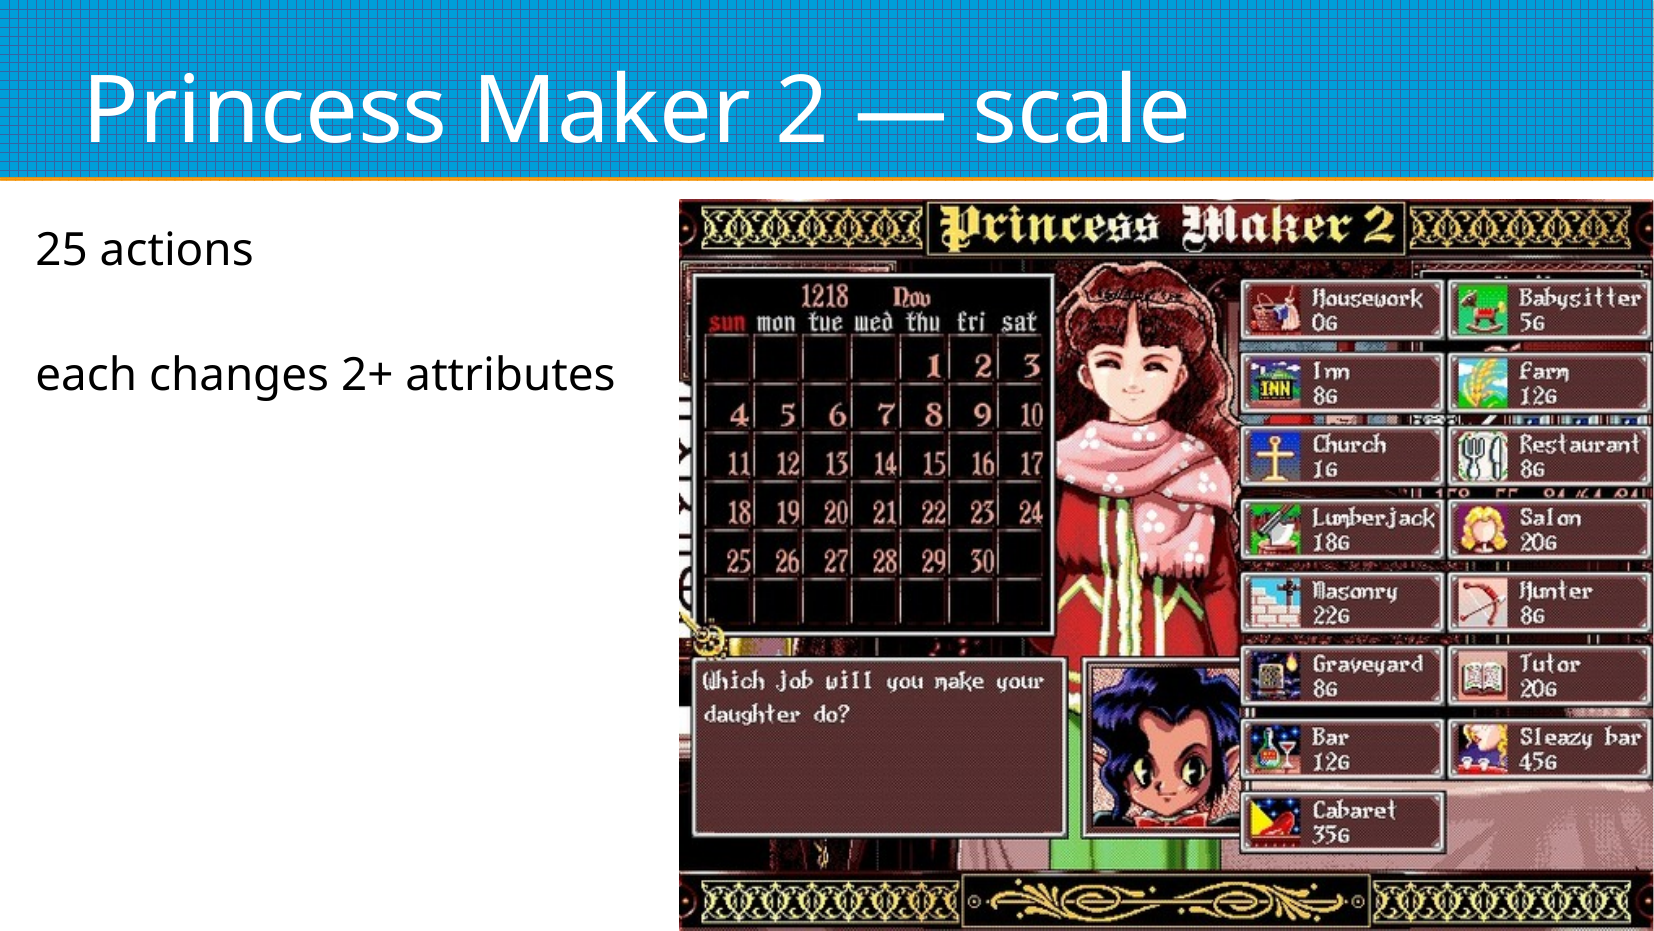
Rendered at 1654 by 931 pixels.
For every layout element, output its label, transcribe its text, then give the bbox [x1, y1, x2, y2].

picture [679, 199, 1654, 931]
title Princess Maker 2 — scale [82, 14, 1571, 171]
text_box 25 actions each changes 2+ attributes [29, 206, 650, 414]
